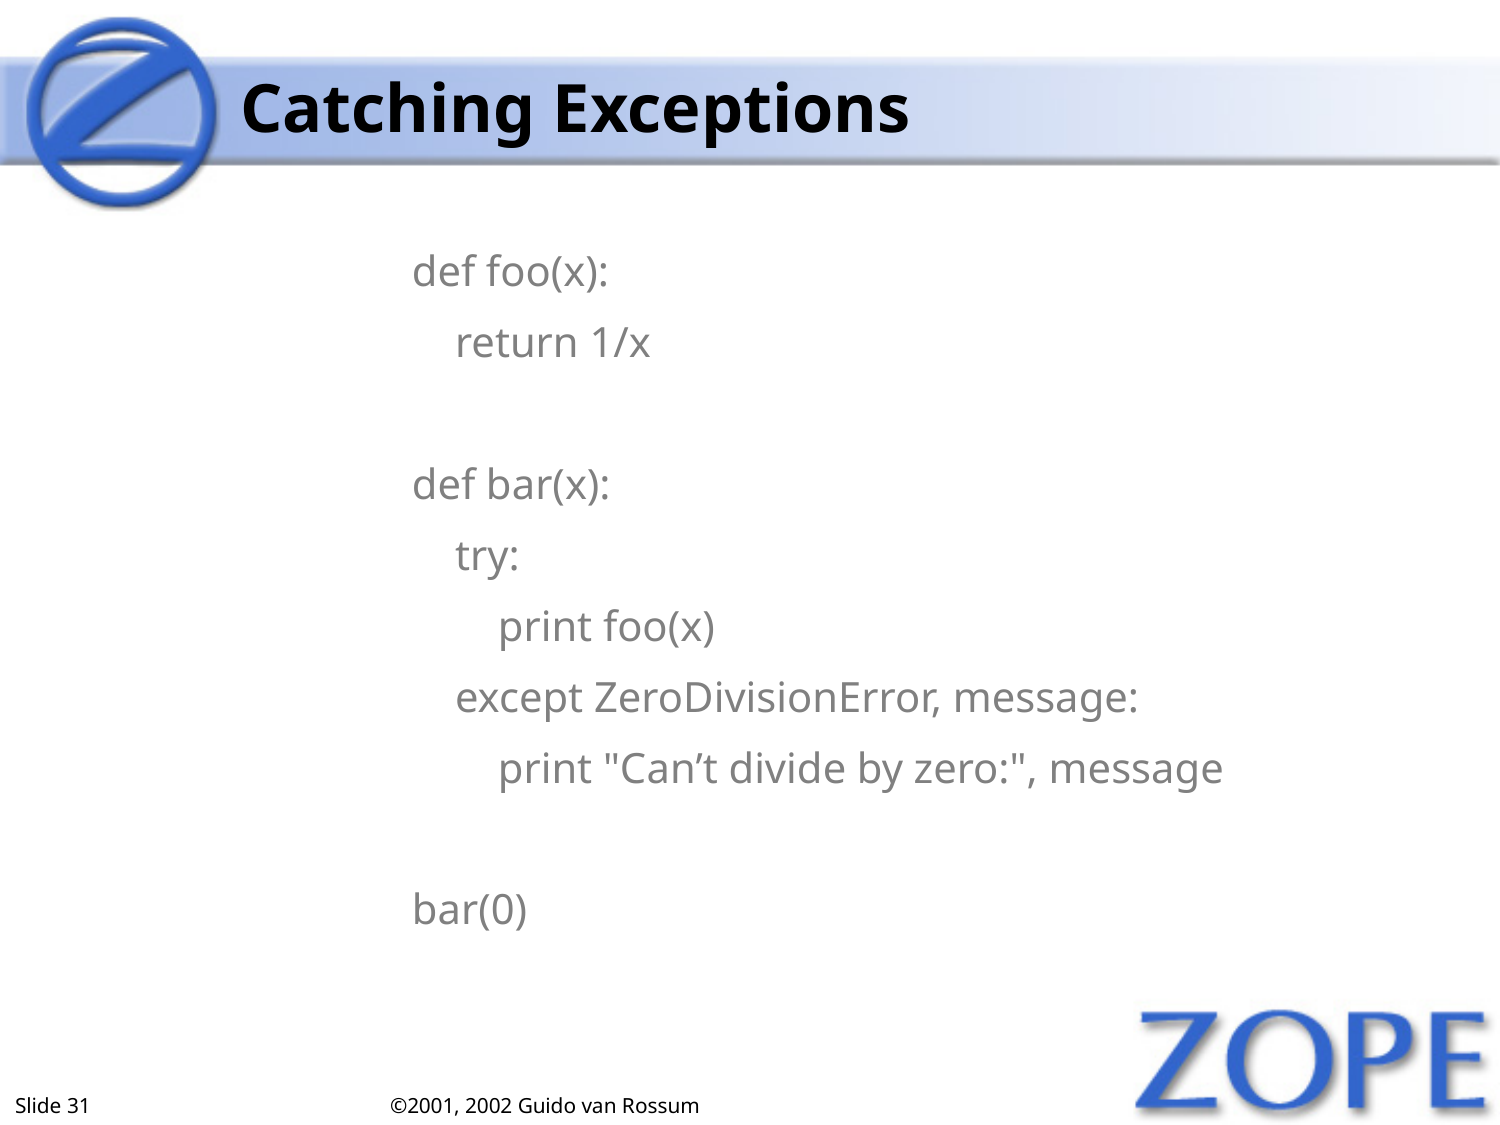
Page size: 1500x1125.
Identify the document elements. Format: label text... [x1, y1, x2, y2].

list def foo(x): return 1/x def bar(x): try: print foo(x) except ZeroDivisionError, message: print "Can’t divide by zero:", message bar(0) [200, 237, 1388, 1001]
title Catching Exceptions [225, 50, 1467, 163]
